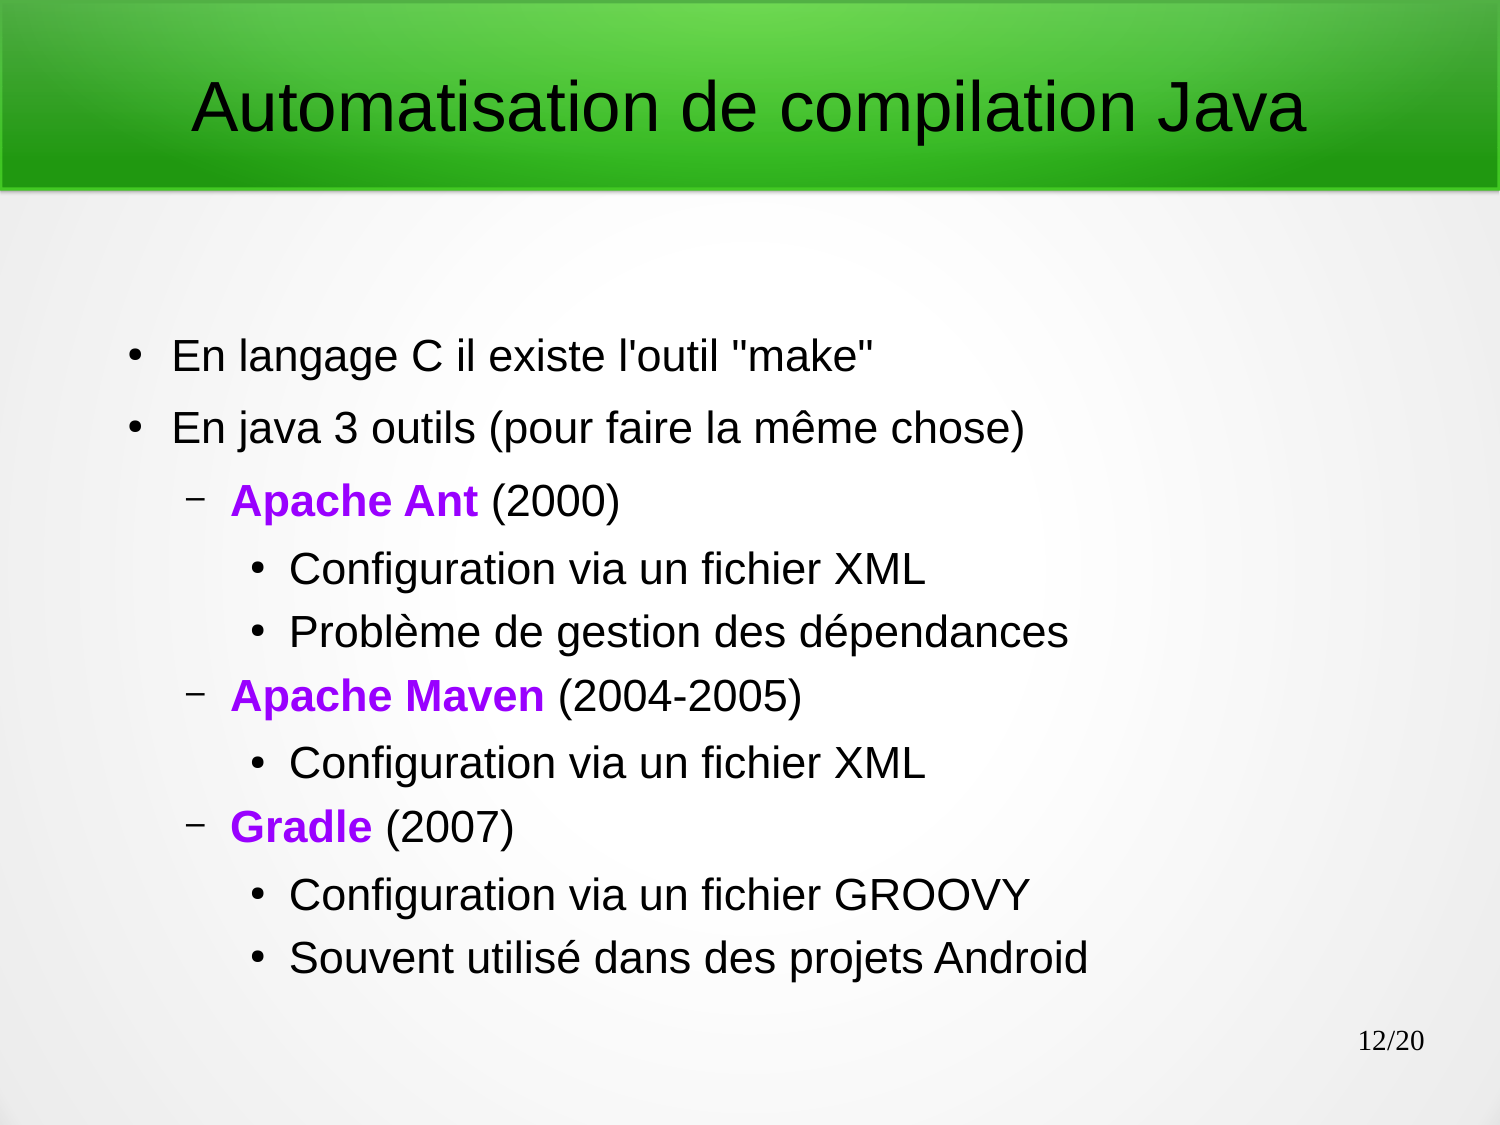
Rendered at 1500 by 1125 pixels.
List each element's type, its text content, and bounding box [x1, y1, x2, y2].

title Automatisation de compilation Java [75, 42, 1426, 172]
list En langage C il existe l'outil "make" En java 3 outils (pour faire la même chose) Apache Ant (2000) Configuration via un fichier XML Problème de gestion des dépendances Apache Maven (2004-2005) Configuration via un fichier XML Gradle (2007) Configuration via un fichier GROOVY Souvent utilisé dans des projets Android [112, 330, 1388, 991]
